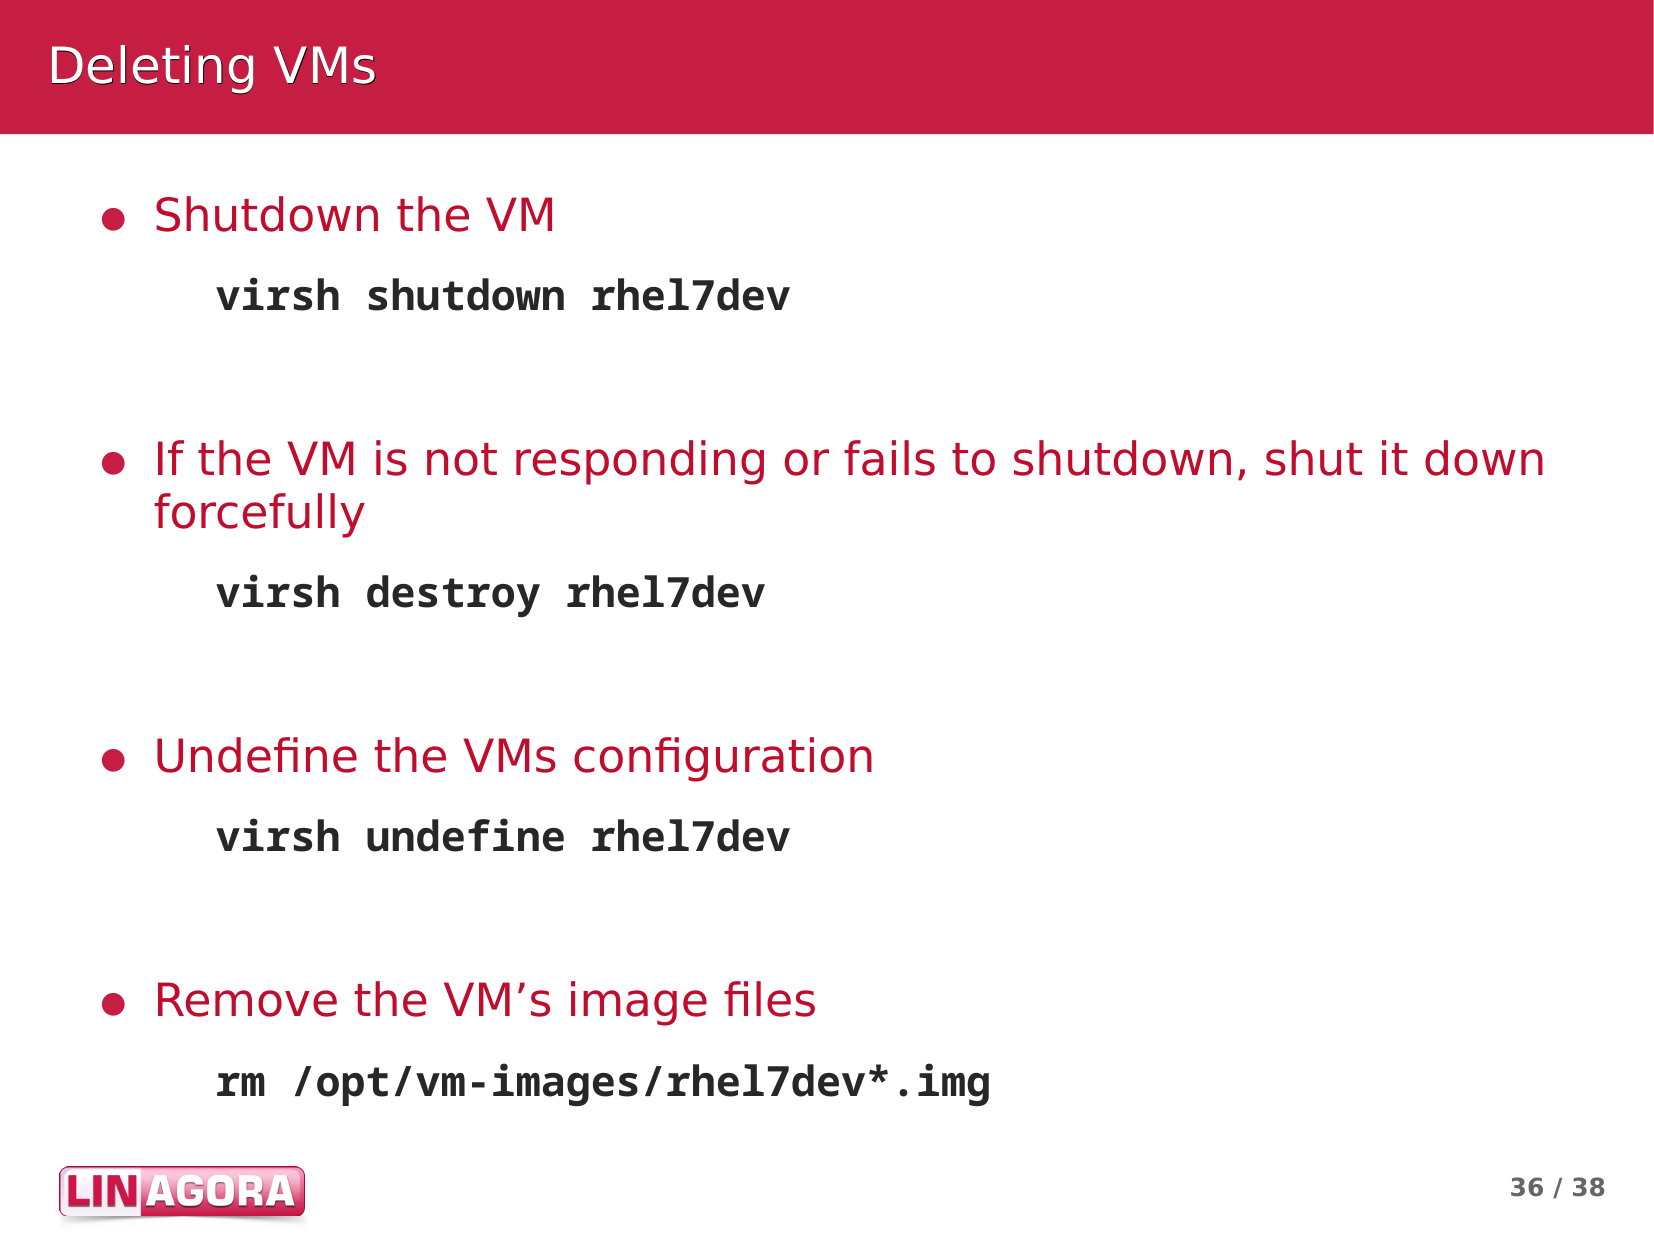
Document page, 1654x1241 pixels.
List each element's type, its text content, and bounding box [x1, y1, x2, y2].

list Shutdown the VM virsh shutdown rhel7dev If the VM is not responding or fails to shutdown, shut it down forcefully virsh destroy rhel7dev Undefine the VMs configuration virsh undefine rhel7dev Remove the VM’s image files rm /opt/vm-images/rhel7dev*.img [82, 188, 1571, 1111]
title Deleting VMs [47, 7, 1624, 126]
picture [59, 1166, 308, 1229]
